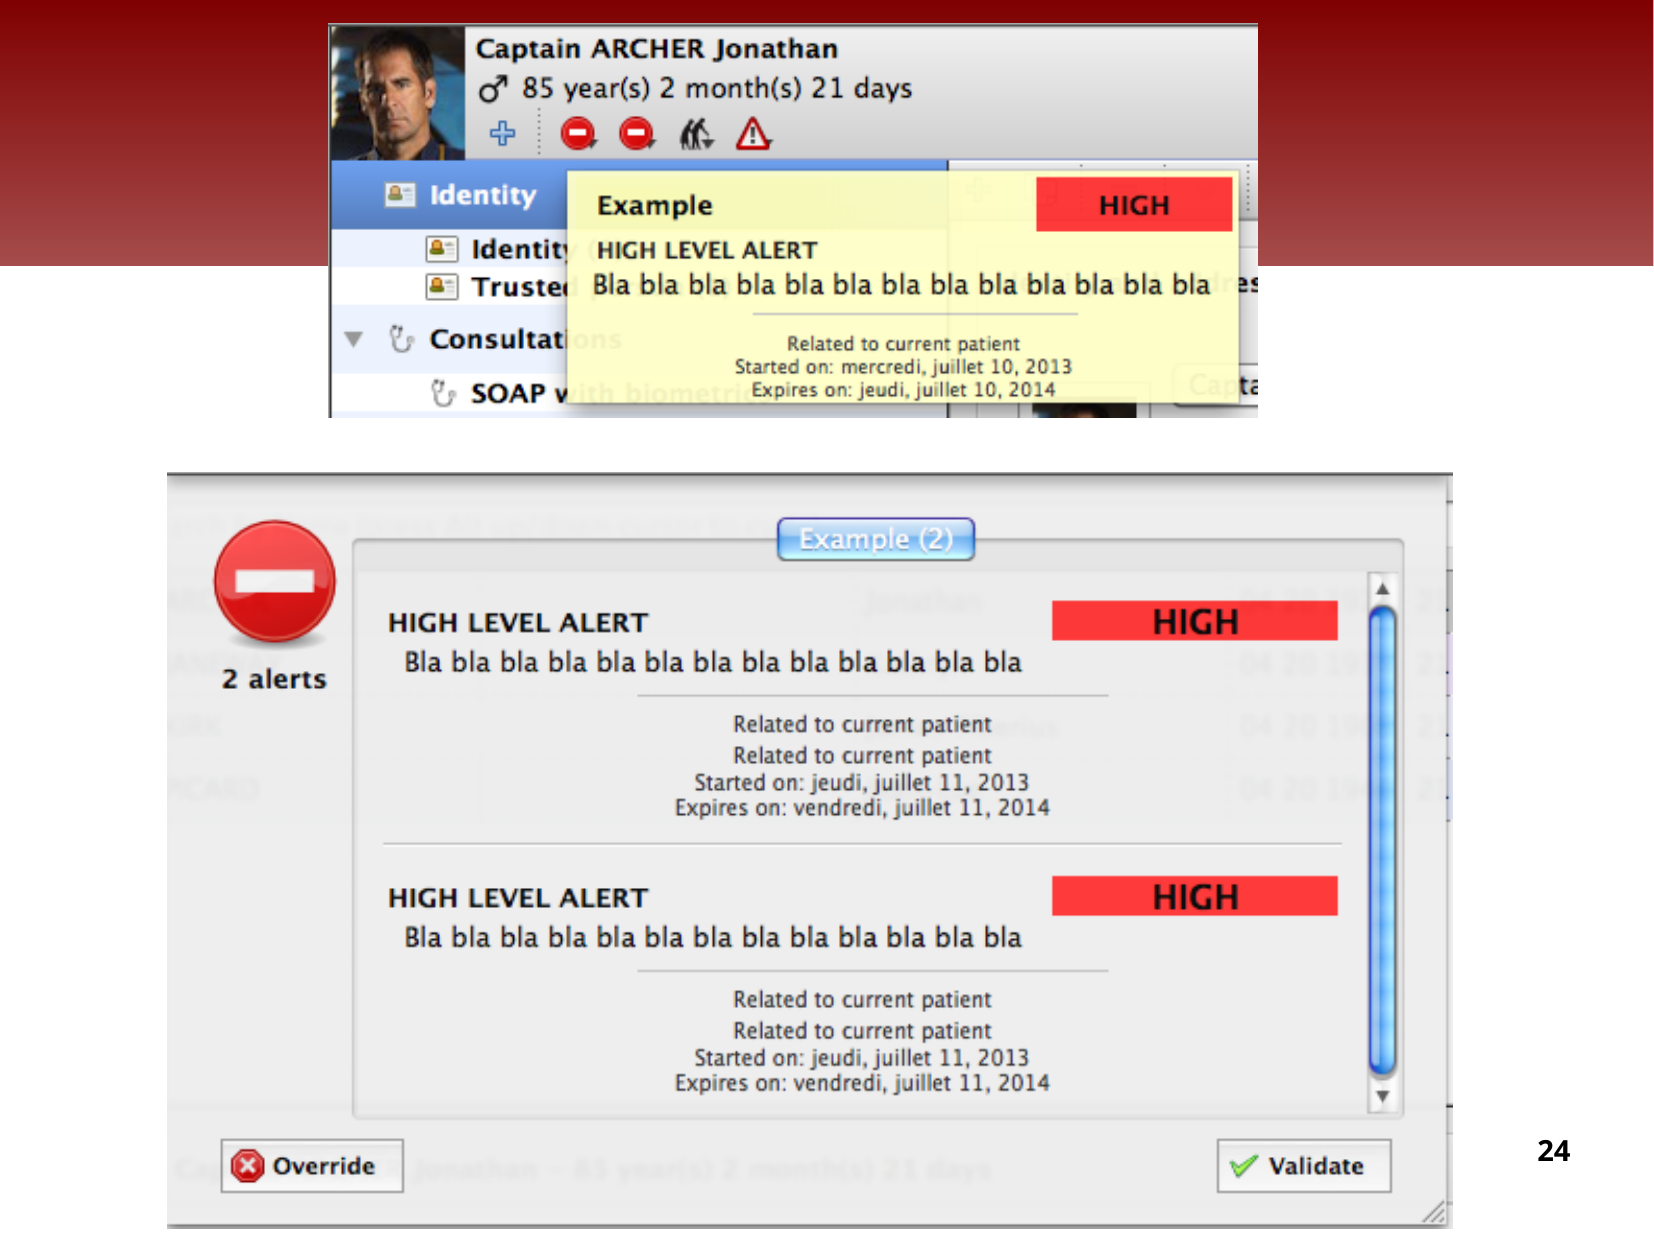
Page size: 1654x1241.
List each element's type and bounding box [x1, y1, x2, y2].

picture [167, 472, 1453, 1229]
picture [328, 23, 1258, 418]
